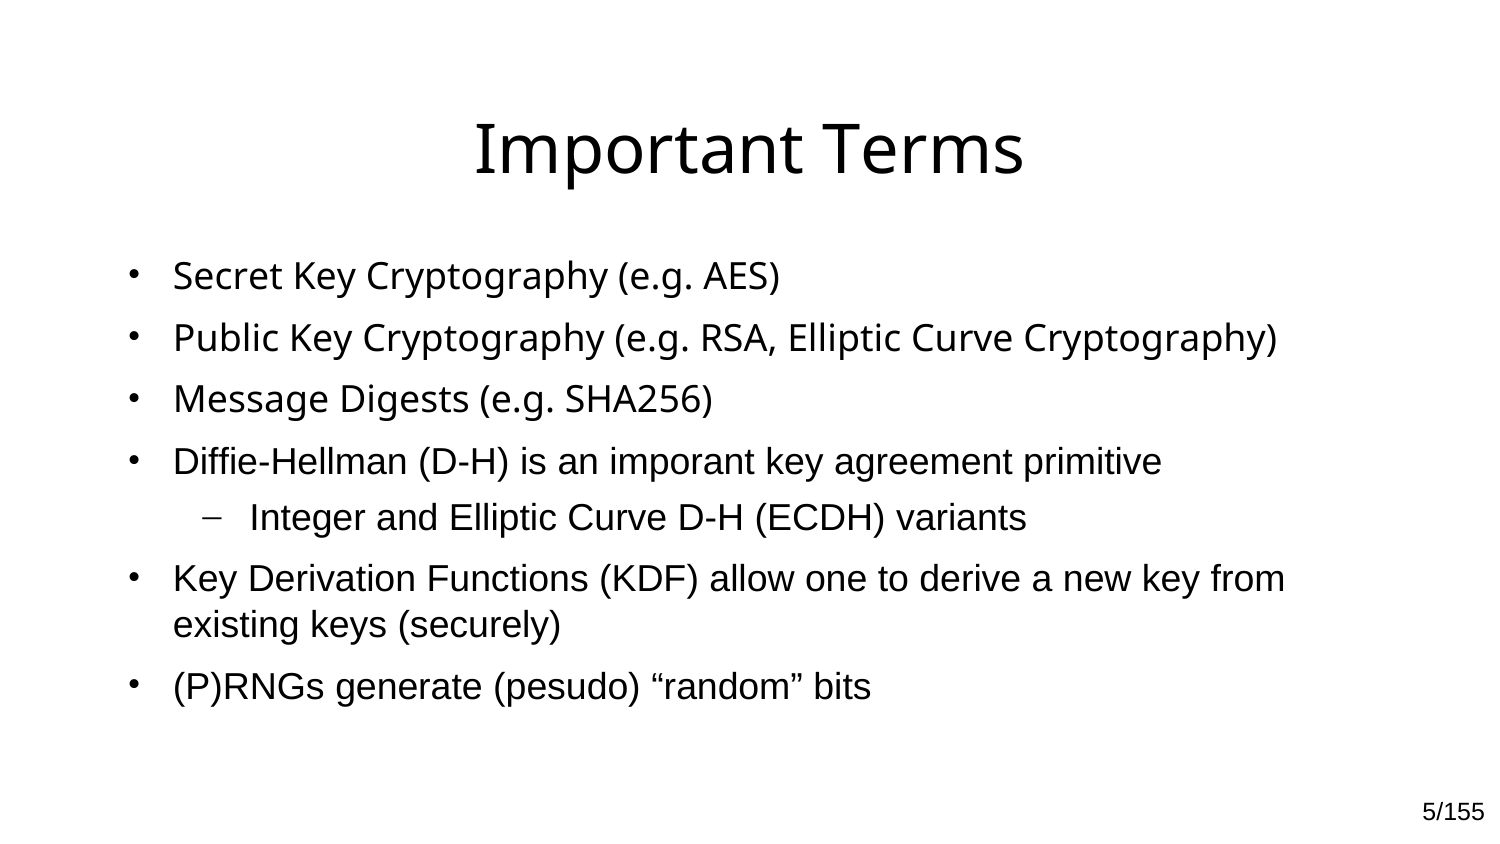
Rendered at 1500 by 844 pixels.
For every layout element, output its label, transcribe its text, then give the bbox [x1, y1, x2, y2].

list Secret Key Cryptography (e.g. AES) Public Key Cryptography (e.g. RSA, Elliptic Curve Cryptography) Message Digests (e.g. SHA256) Diffie-Hellman (D-H) is an imporant key agreement primitive Integer and Elliptic Curve D-H (ECDH) variants Key Derivation Functions (KDF) allow one to derive a new key from existing keys (securely) (P)RNGs generate (pesudo) “random” bits [112, 243, 1388, 751]
title Important Terms [112, 74, 1388, 216]
